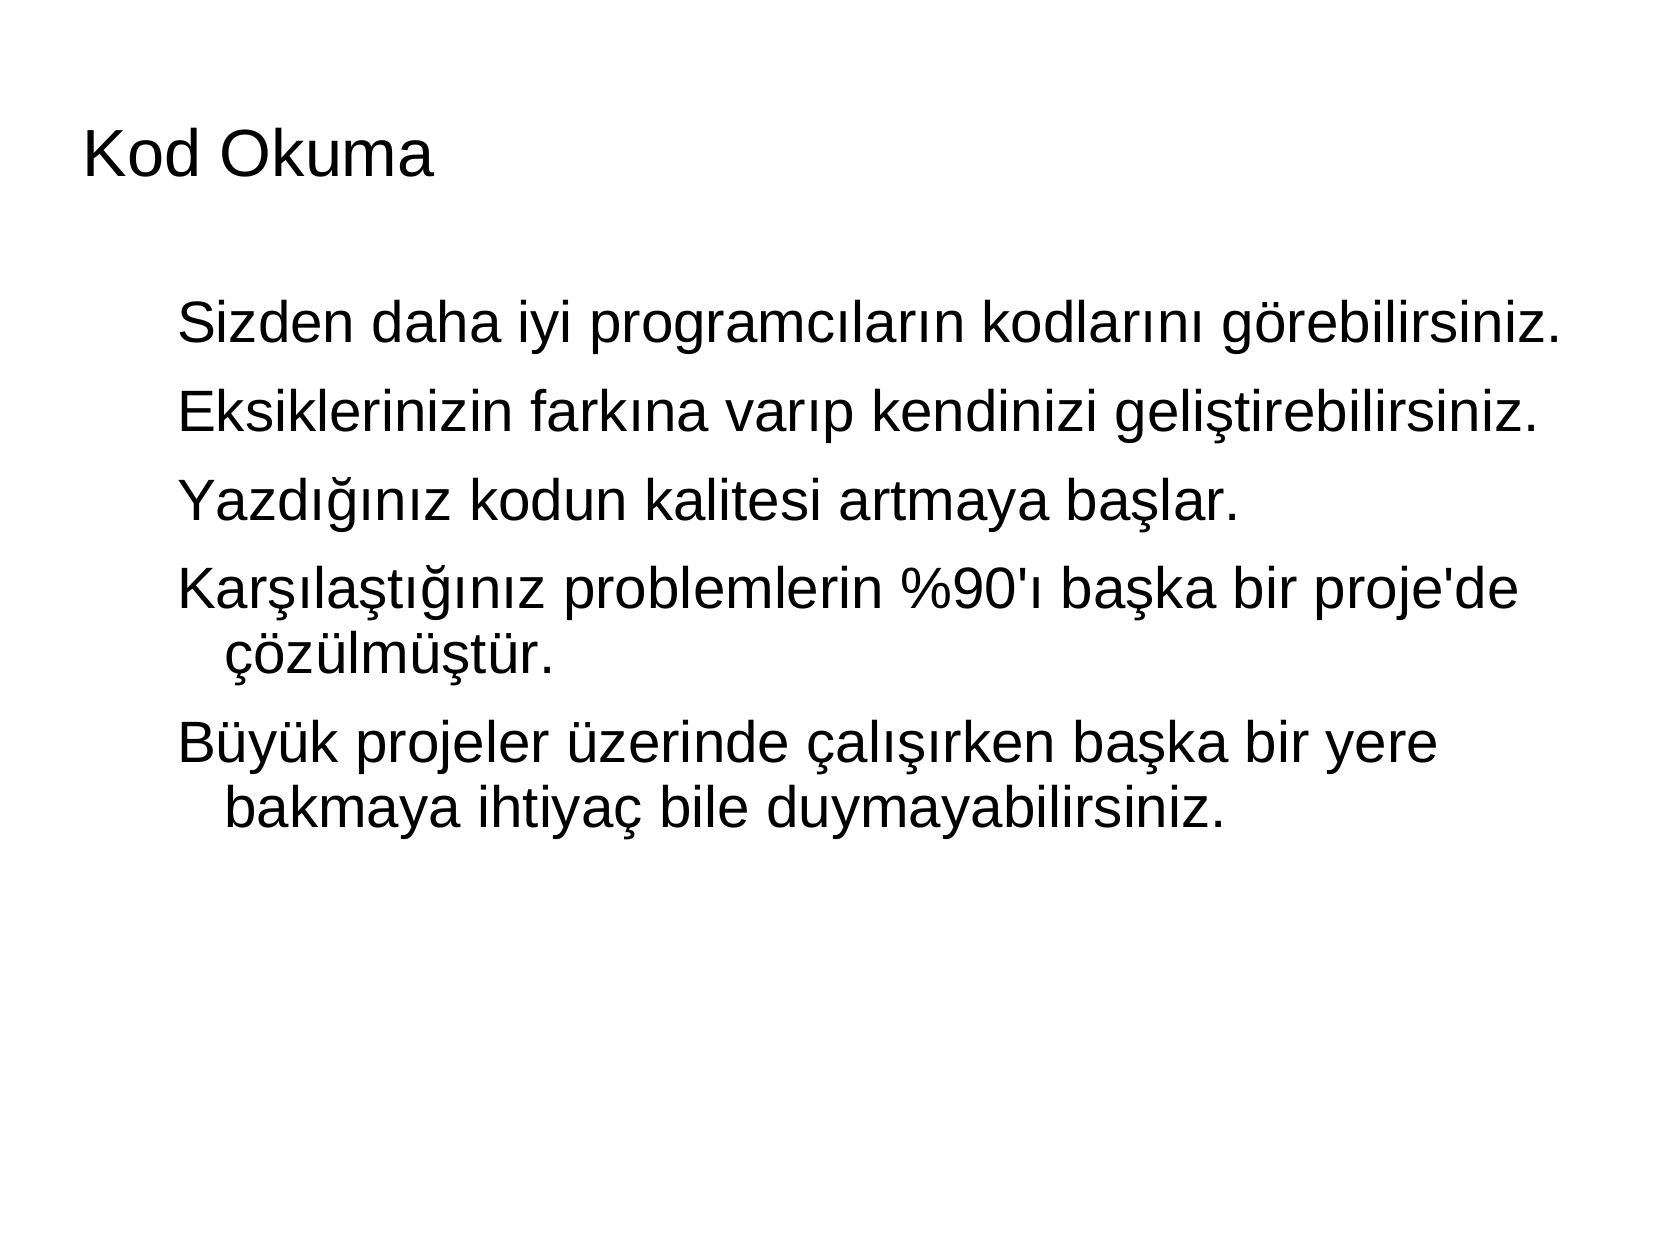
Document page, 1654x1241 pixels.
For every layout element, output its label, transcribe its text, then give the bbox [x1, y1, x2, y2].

list Sizden daha iyi programcıların kodlarını görebilirsiniz. Eksiklerinizin farkına varıp kendinizi geliştirebilirsiniz. Yazdığınız kodun kalitesi artmaya başlar. Karşılaştığınız problemlerin %90'ı başka bir proje'de çözülmüştür. Büyük projeler üzerinde çalışırken başka bir yere bakmaya ihtiyaç bile duymayabilirsiniz. [82, 290, 1571, 1109]
title Kod Okuma [82, 49, 1571, 257]
